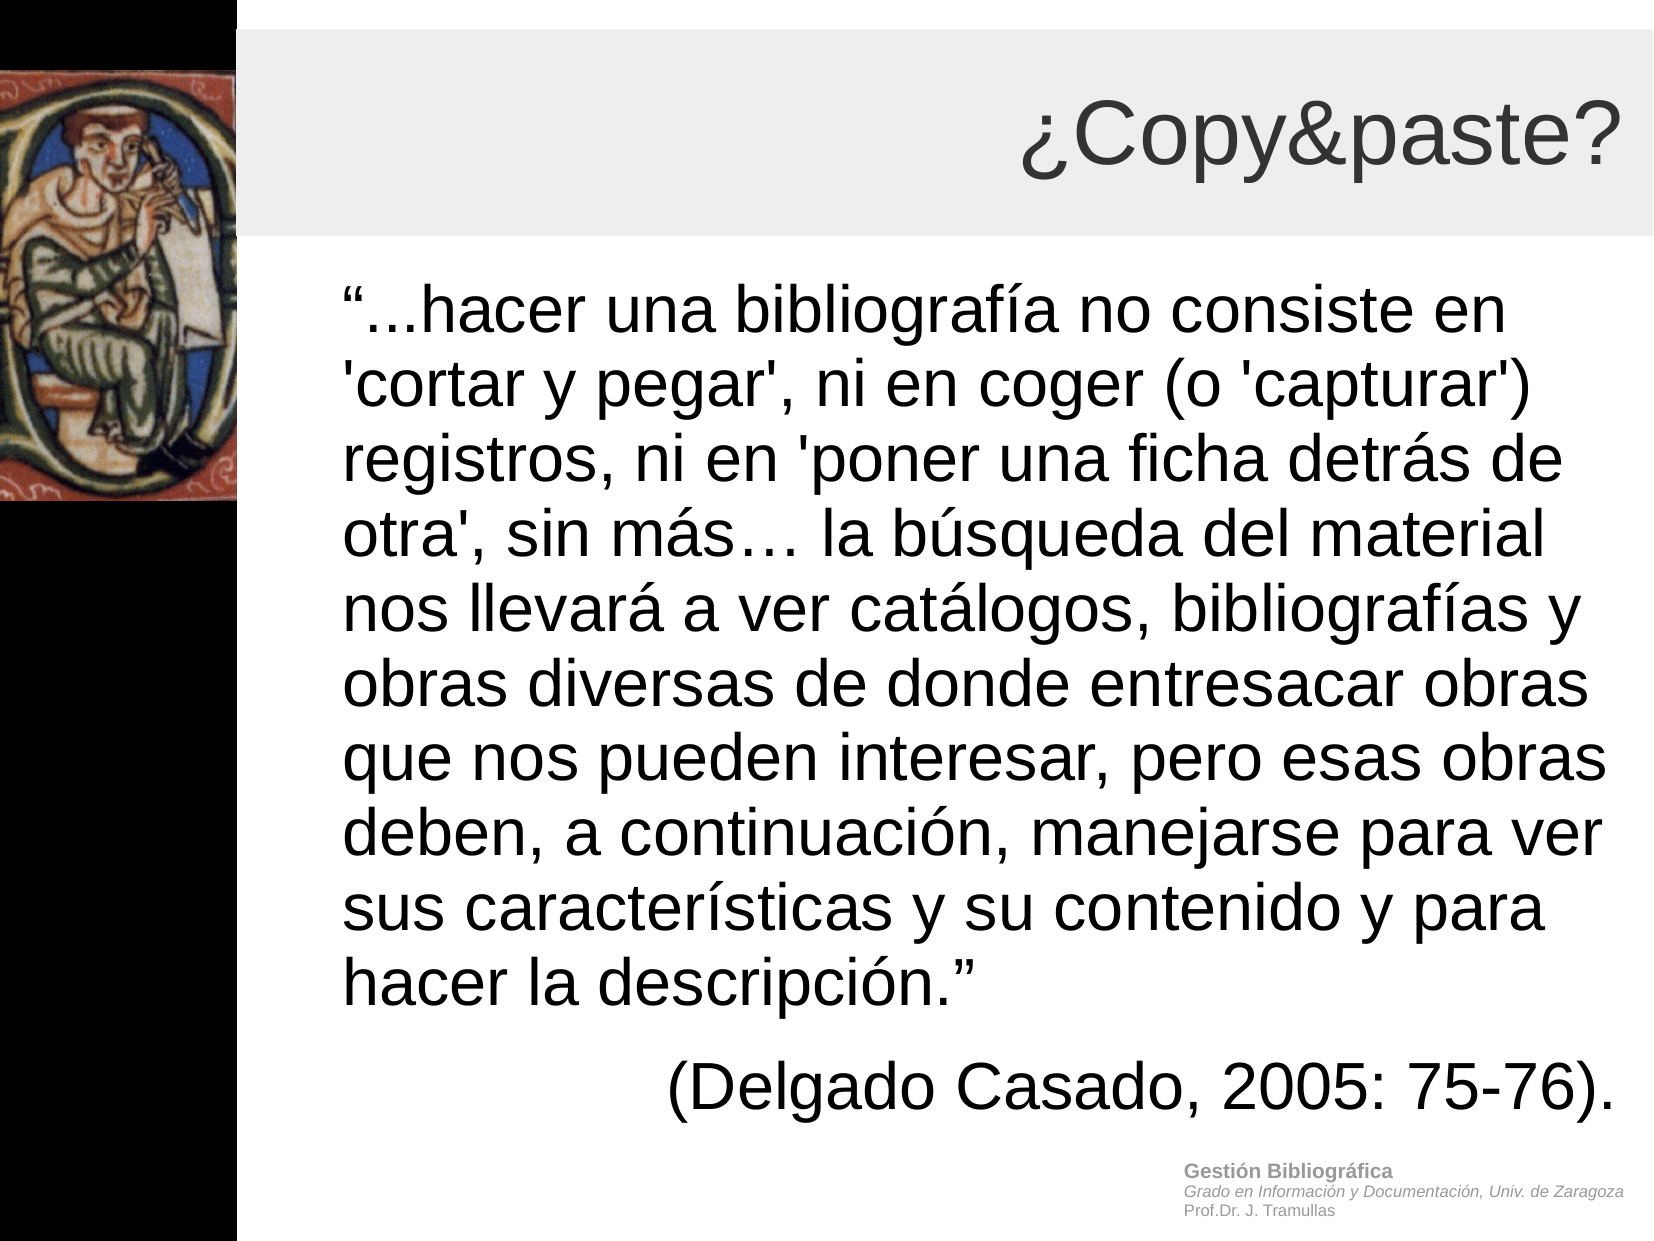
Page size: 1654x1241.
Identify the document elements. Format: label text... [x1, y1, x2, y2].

picture [0, 70, 237, 501]
list “...hacer una bibliografía no consiste en 'cortar y pegar', ni en coger (o 'capturar') registros, ni en 'poner una ficha detrás de otra', sin más… la búsqueda del material nos llevará a ver catálogos, bibliografías y obras diversas de donde entresacar obras que nos pueden interesar, pero esas obras deben, a continuación, manejarse para ver sus características y su contenido y para hacer la descripción.” (Delgado Casado, 2005: 75-76). [271, 271, 1619, 1134]
title ¿Copy&paste? [236, 29, 1654, 237]
